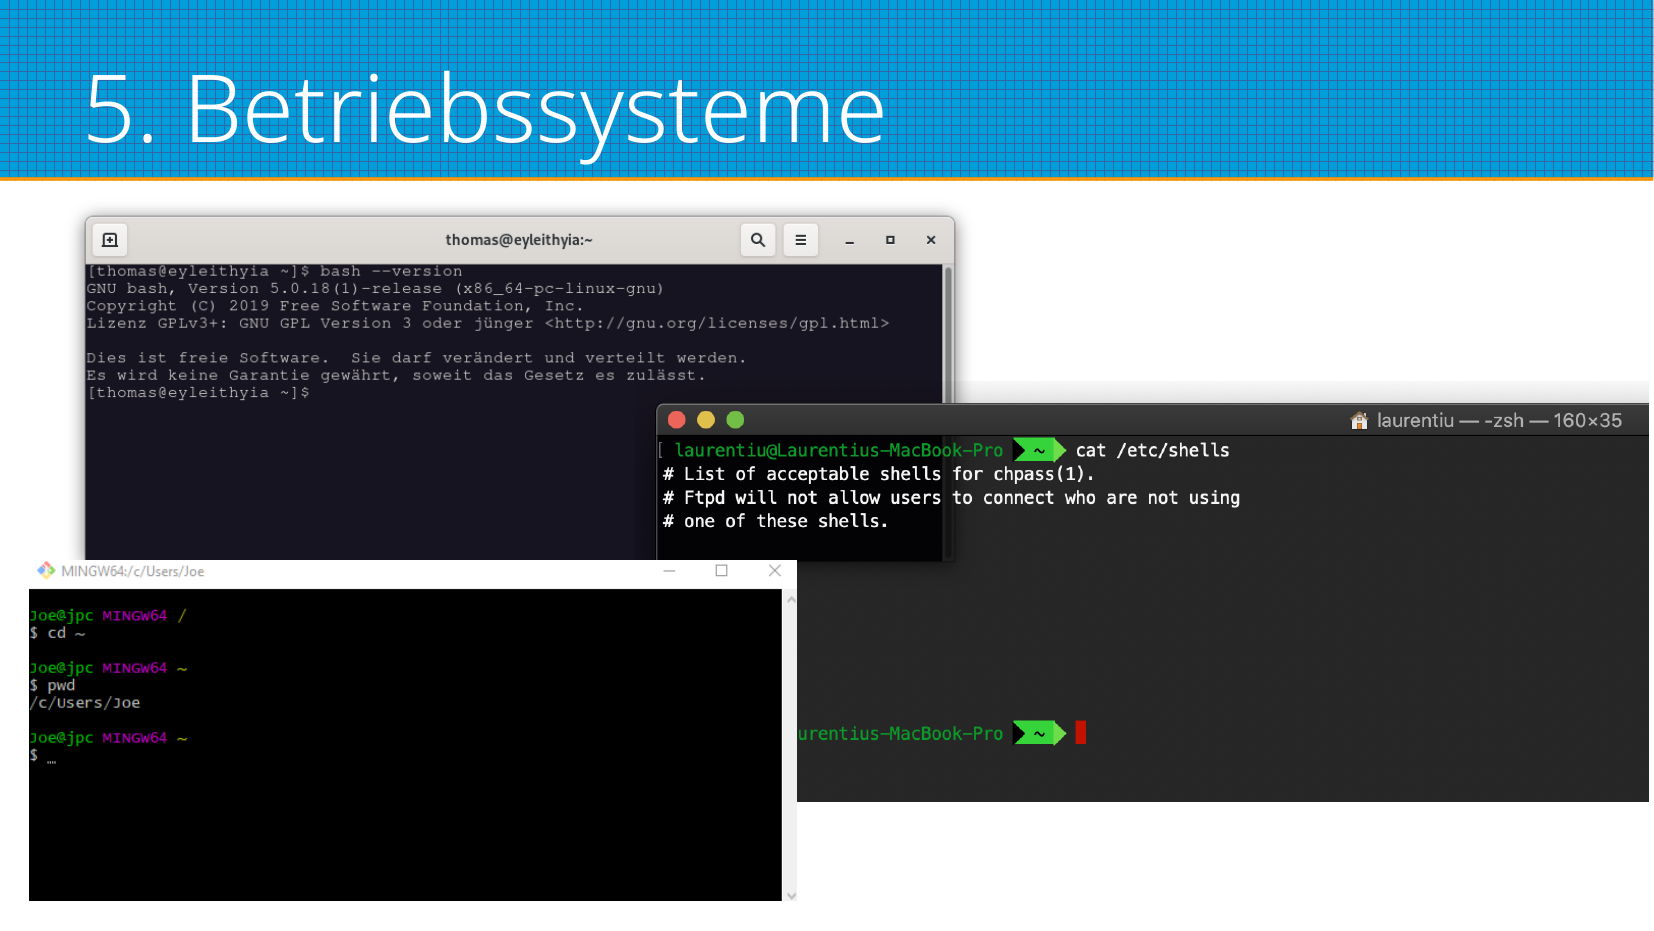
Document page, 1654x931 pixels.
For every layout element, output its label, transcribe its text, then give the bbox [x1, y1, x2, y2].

picture [29, 193, 1649, 901]
title 5. Betriebssysteme [82, 14, 1571, 171]
